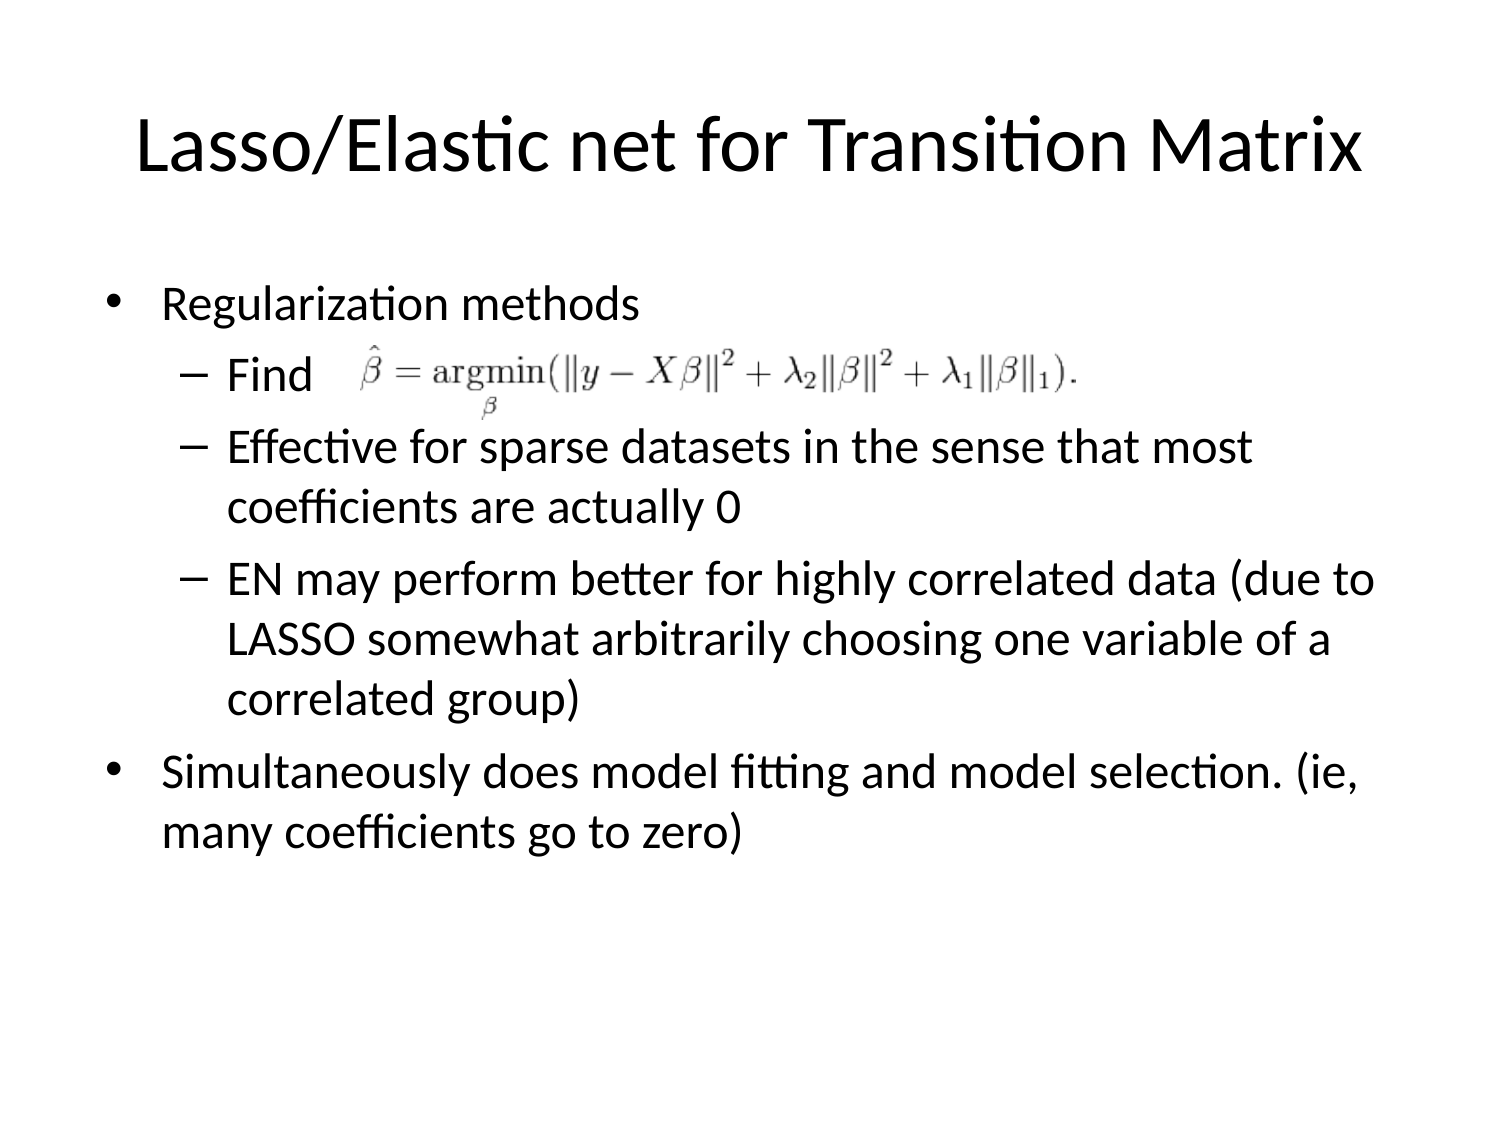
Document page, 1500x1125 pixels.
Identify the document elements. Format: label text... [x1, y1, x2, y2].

picture [360, 345, 1076, 421]
list Regularization methods Find Effective for sparse datasets in the sense that most coefficients are actually 0 EN may perform better for highly correlated data (due to LASSO somewhat arbitrarily choosing one variable of a correlated group) Simultaneously does model fitting and model selection. (ie, many coefficients go to zero) [90, 262, 1441, 1006]
title Lasso/Elastic net for Transition Matrix [75, 45, 1425, 233]
